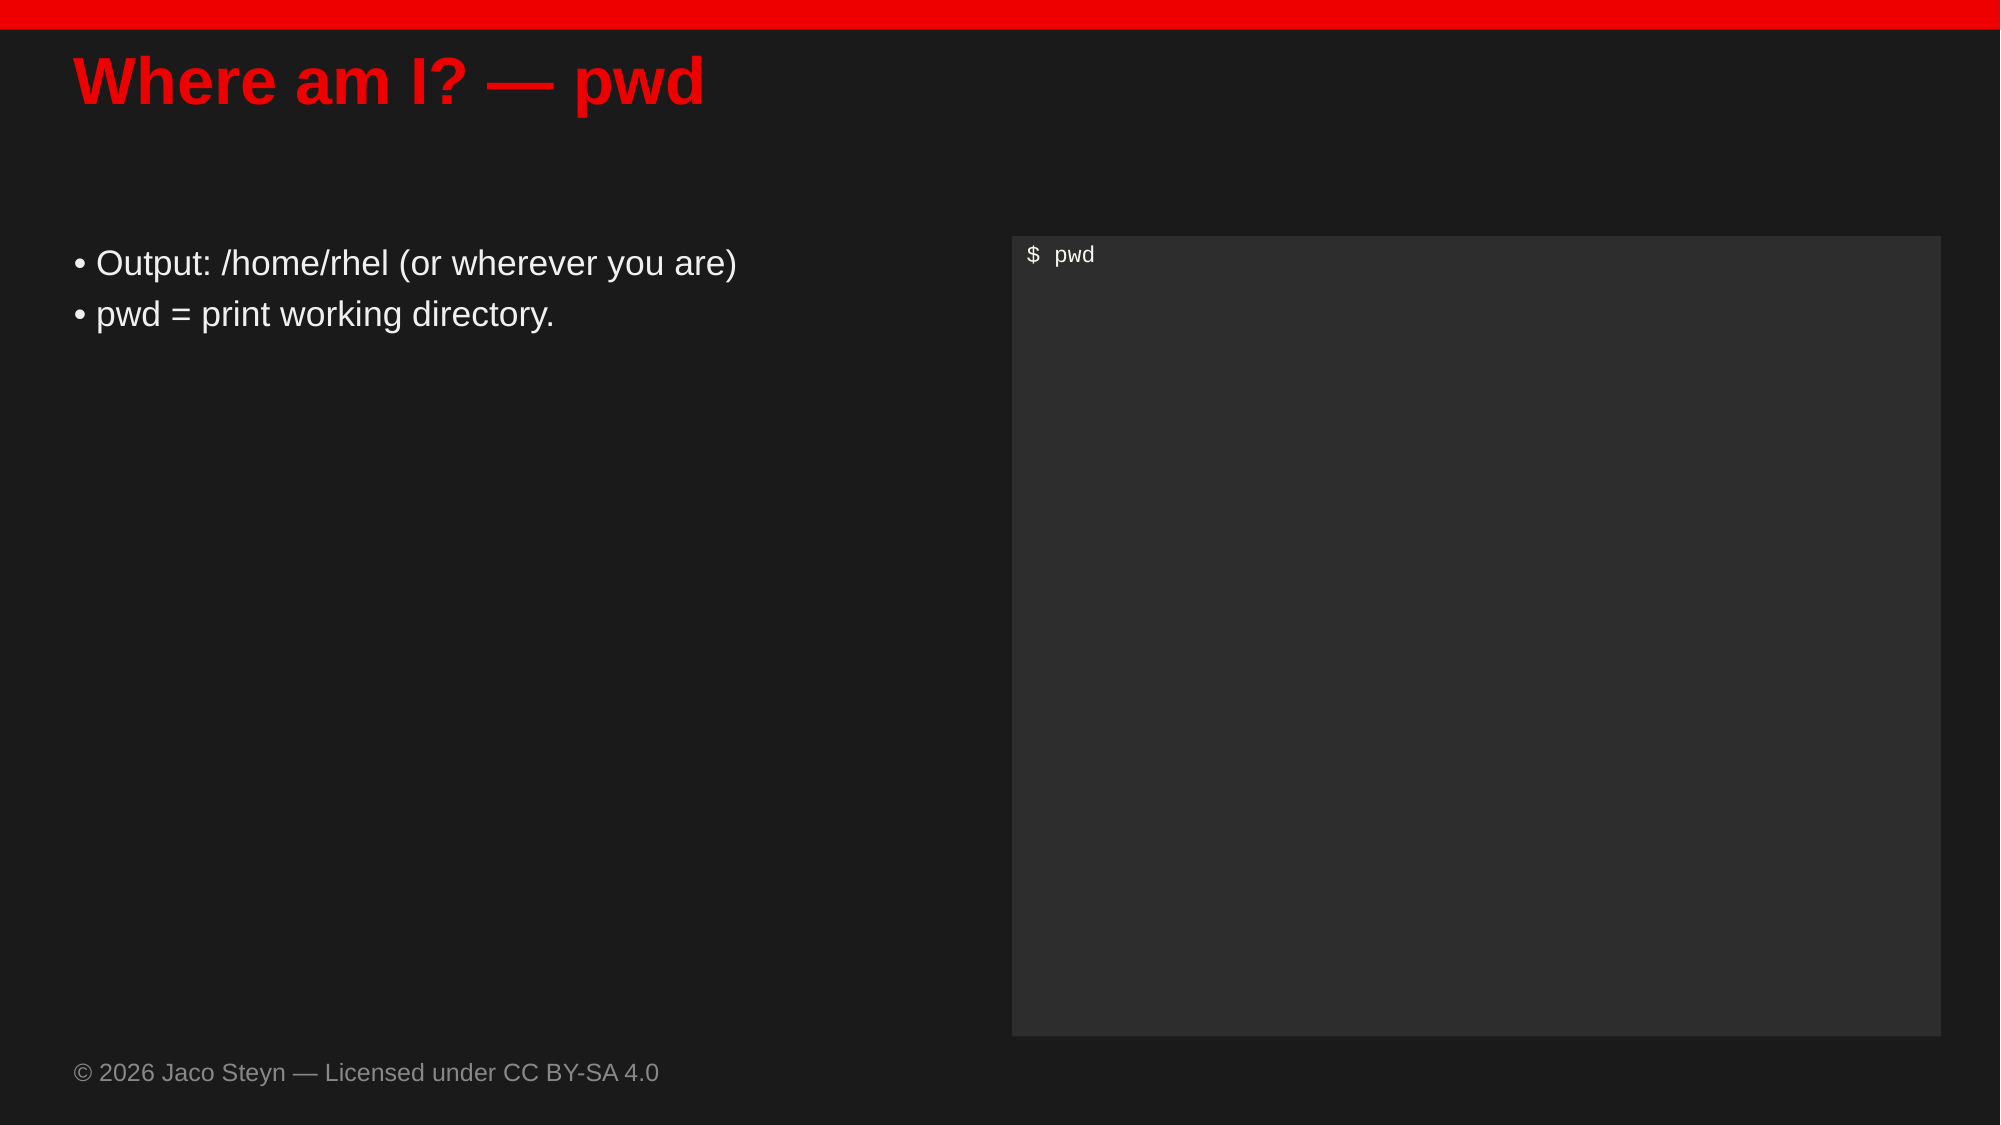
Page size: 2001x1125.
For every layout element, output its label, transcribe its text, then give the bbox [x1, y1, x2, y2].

text_box $ pwd [1011, 236, 1942, 1037]
text_box • Output: /home/rhel (or wherever you are) • pwd = print working directory. [59, 236, 989, 1037]
text_box Where am I? — pwd [59, 36, 1942, 208]
text_box [0, 0, 2001, 30]
text_box © 2026 Jaco Steyn — Licensed under CC BY-SA 4.0 [59, 1051, 1942, 1093]
